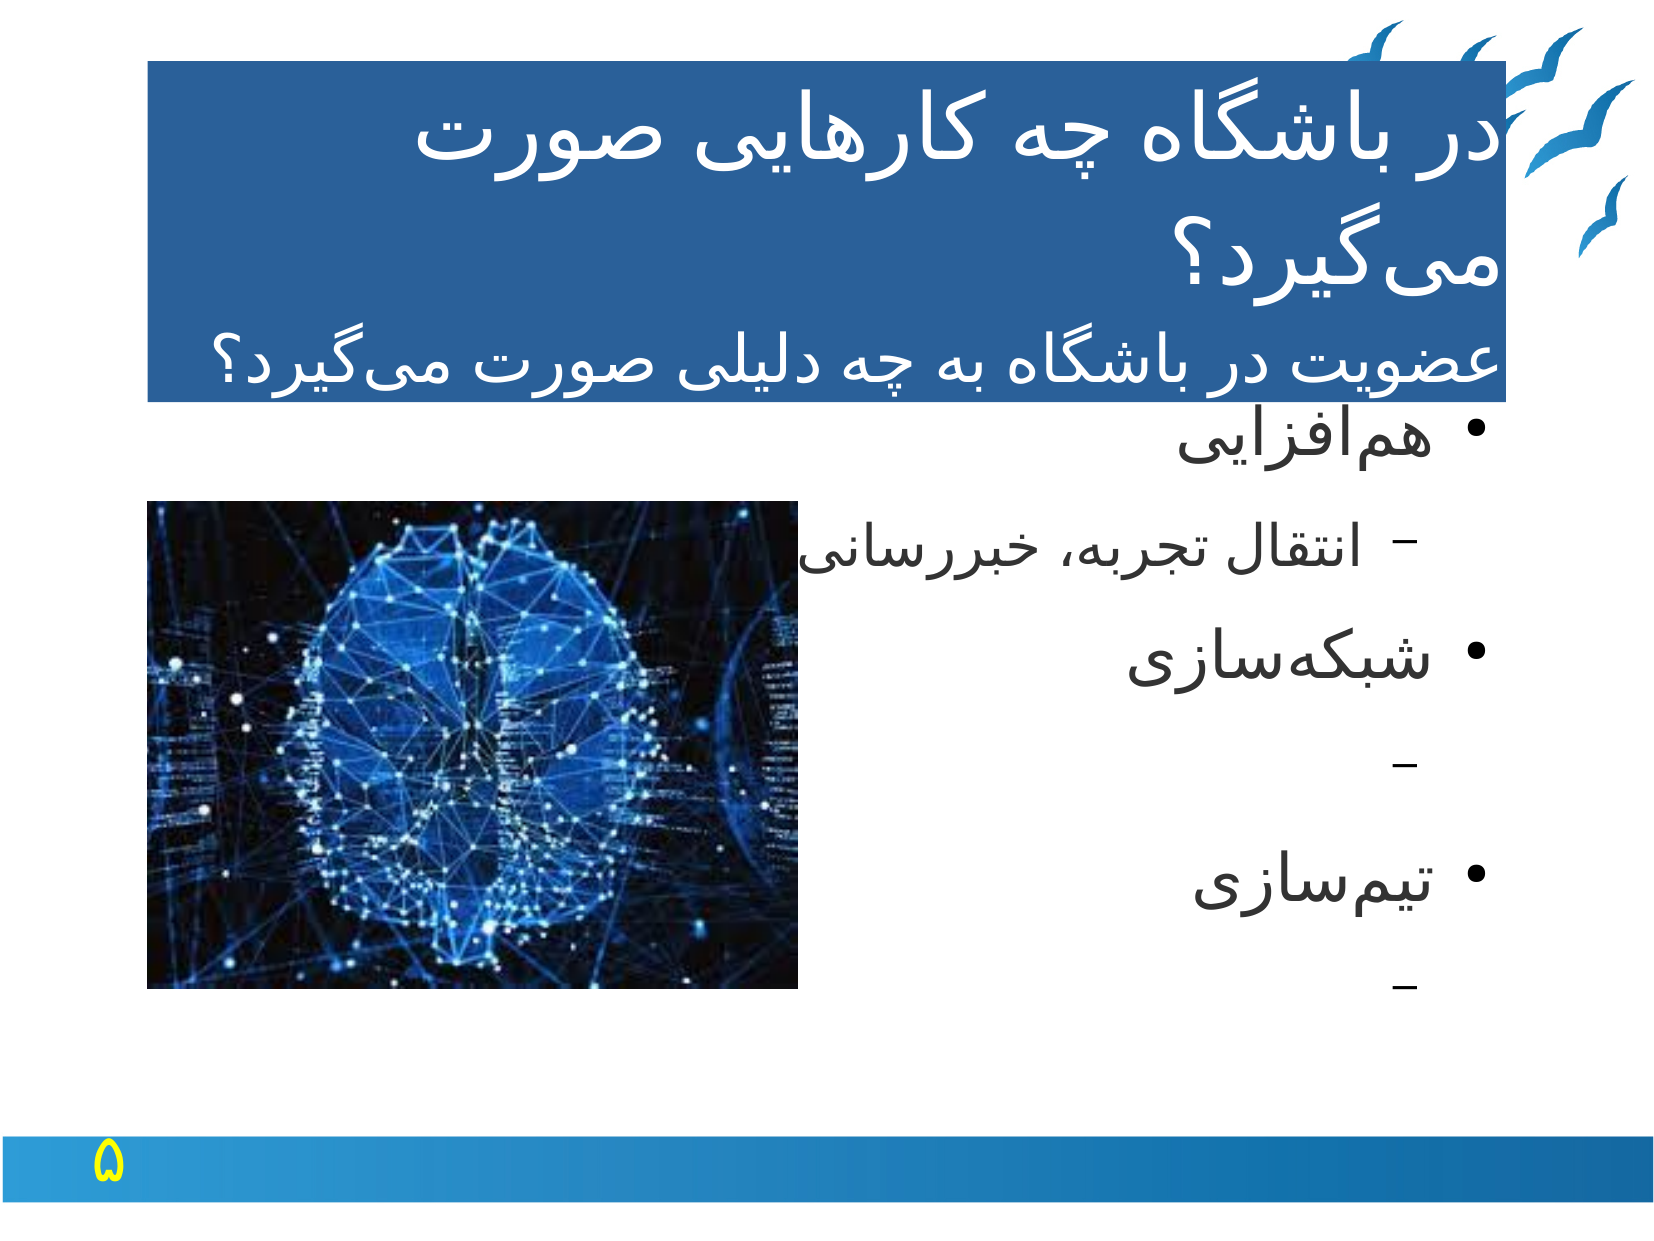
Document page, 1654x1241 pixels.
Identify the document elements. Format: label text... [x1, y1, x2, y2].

picture [0, 0, 1654, 1241]
title در باشگاه چه کارهایی صورت می‌گیرد؟ عضویت در باشگاه به چه دلیلی صورت می‌گیرد؟ [147, 106, 1506, 357]
list هم‌افزایی انتقال تجربه، خبررسانی شبکه‌سازی تیم‌سازی [147, 383, 1506, 1241]
text_box ۵ [59, 1102, 148, 1241]
